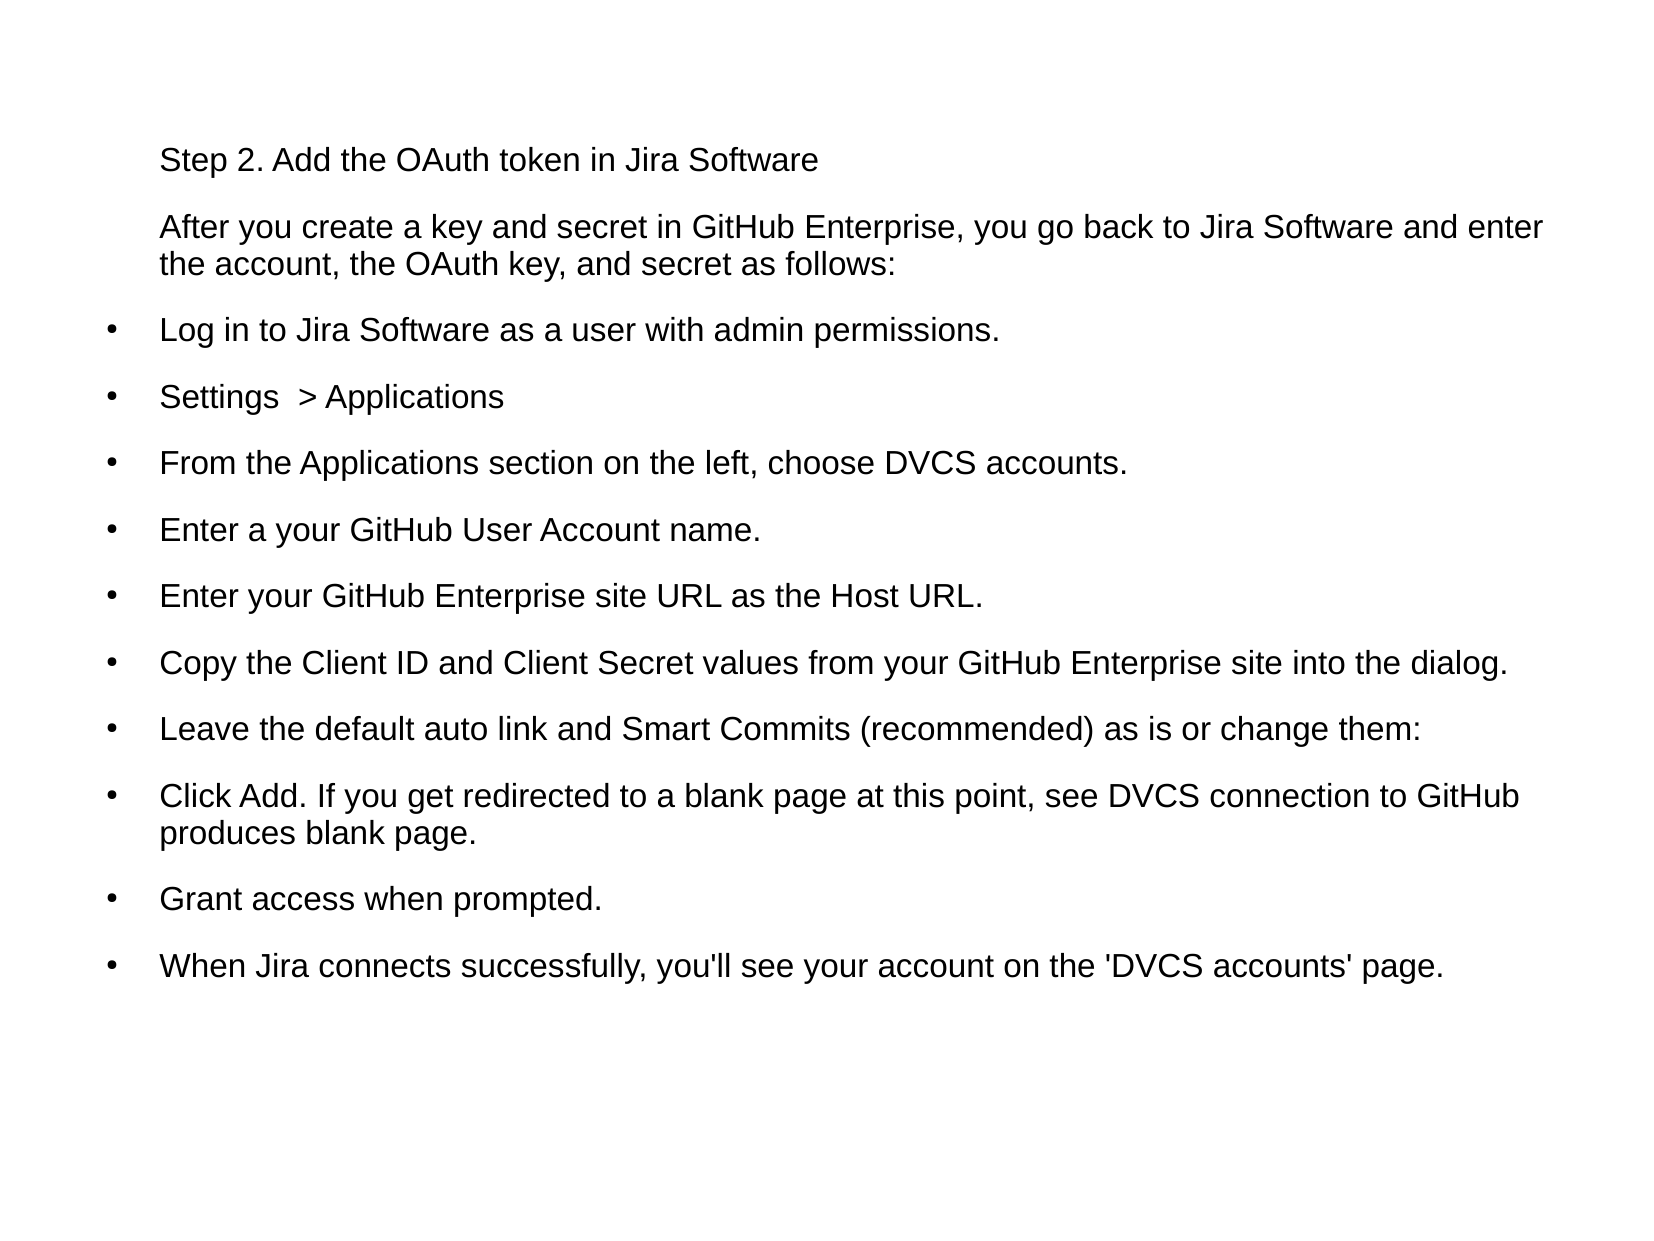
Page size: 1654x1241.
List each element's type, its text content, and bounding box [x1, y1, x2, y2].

list Step 2. Add the OAuth token in Jira Software After you create a key and secret in GitHub Enterprise, you go back to Jira Software and enter the account, the OAuth key, and secret as follows: Log in to Jira Software as a user with admin permissions. Settings > Applications From the Applications section on the left, choose DVCS accounts. Enter a your GitHub User Account name. Enter your GitHub Enterprise site URL as the Host URL. Copy the Client ID and Client Secret values from your GitHub Enterprise site into the dialog. Leave the default auto link and Smart Commits (recommended) as is or change them: Click Add. If you get redirected to a blank page at this point, see DVCS connection to GitHub produces blank page. Grant access when prompted. When Jira connects successfully, you'll see your account on the 'DVCS accounts' page. [88, 141, 1577, 988]
